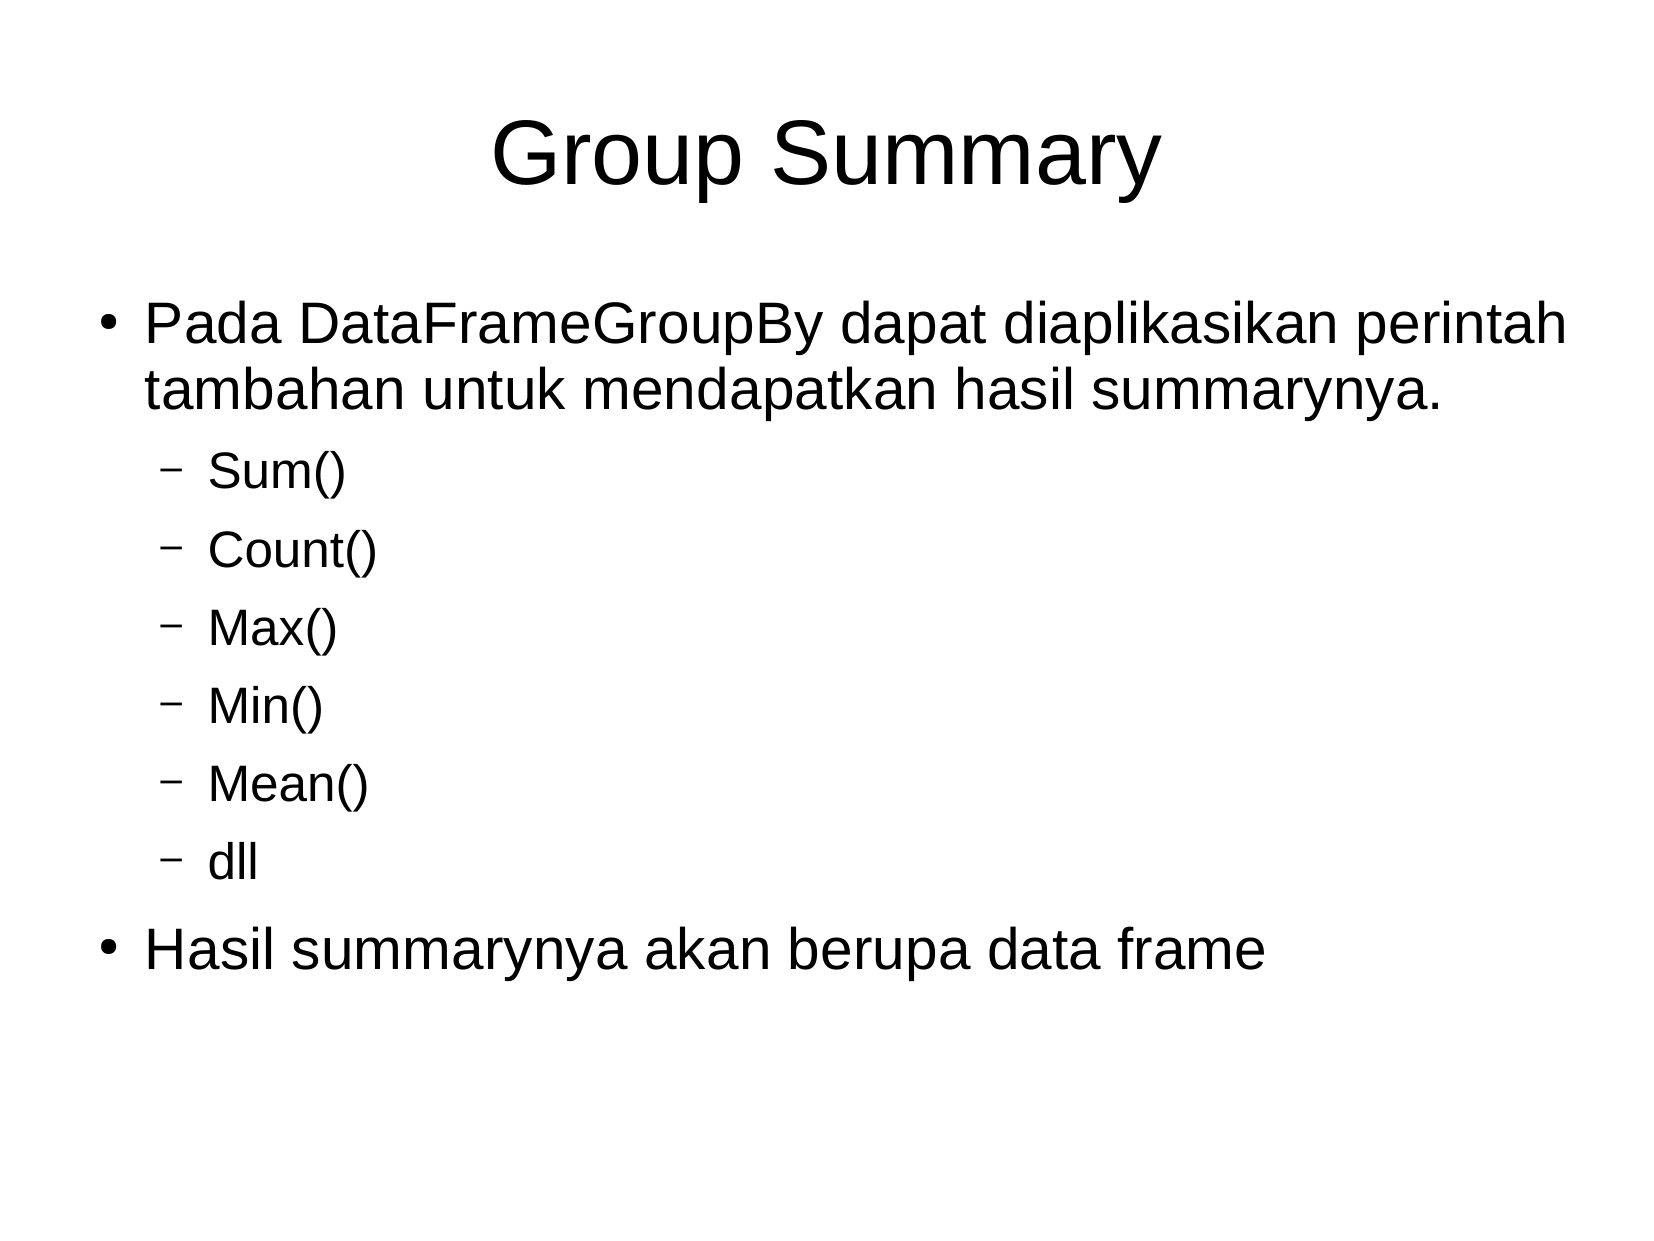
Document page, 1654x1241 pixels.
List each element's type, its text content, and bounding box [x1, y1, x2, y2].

list Pada DataFrameGroupBy dapat diaplikasikan perintah tambahan untuk mendapatkan hasil summarynya. Sum() Count() Max() Min() Mean() dll Hasil summarynya akan berupa data frame [82, 290, 1571, 1010]
title Group Summary [82, 49, 1571, 257]
